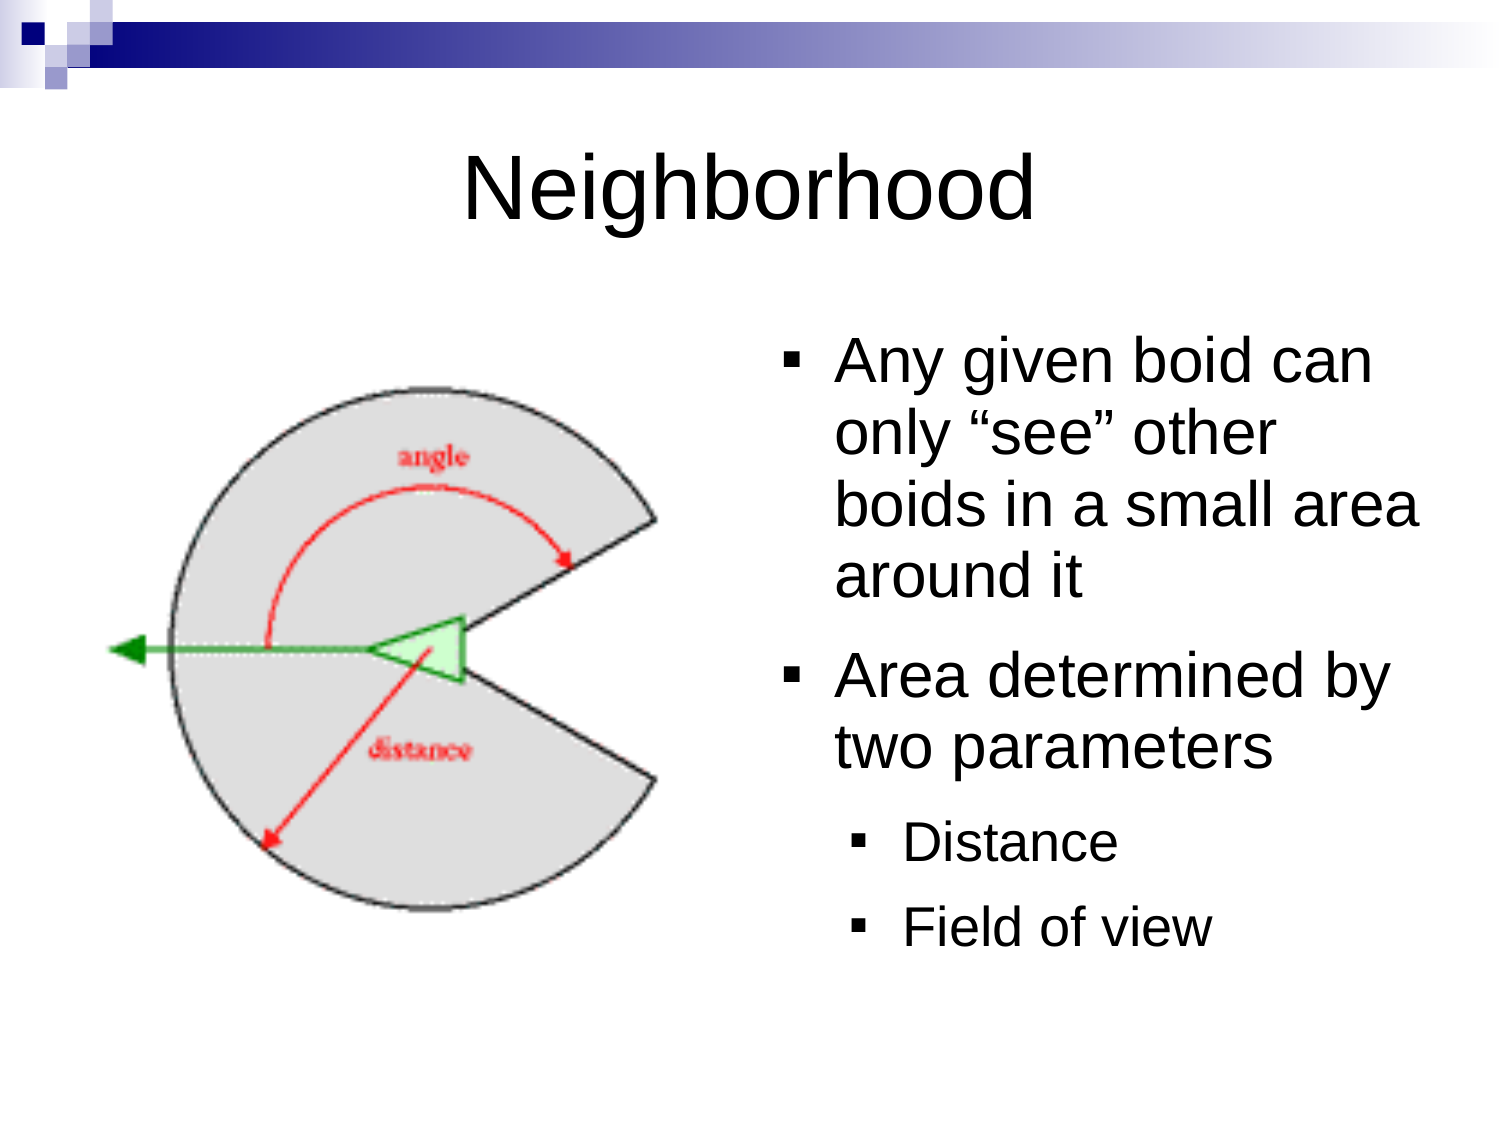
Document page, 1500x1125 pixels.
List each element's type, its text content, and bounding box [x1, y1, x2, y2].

picture [75, 359, 734, 928]
title Neighborhood [75, 75, 1425, 300]
list Any given boid can only “see” other boids in a small area around it Area determined by two parameters Distance Field of view [766, 324, 1426, 963]
